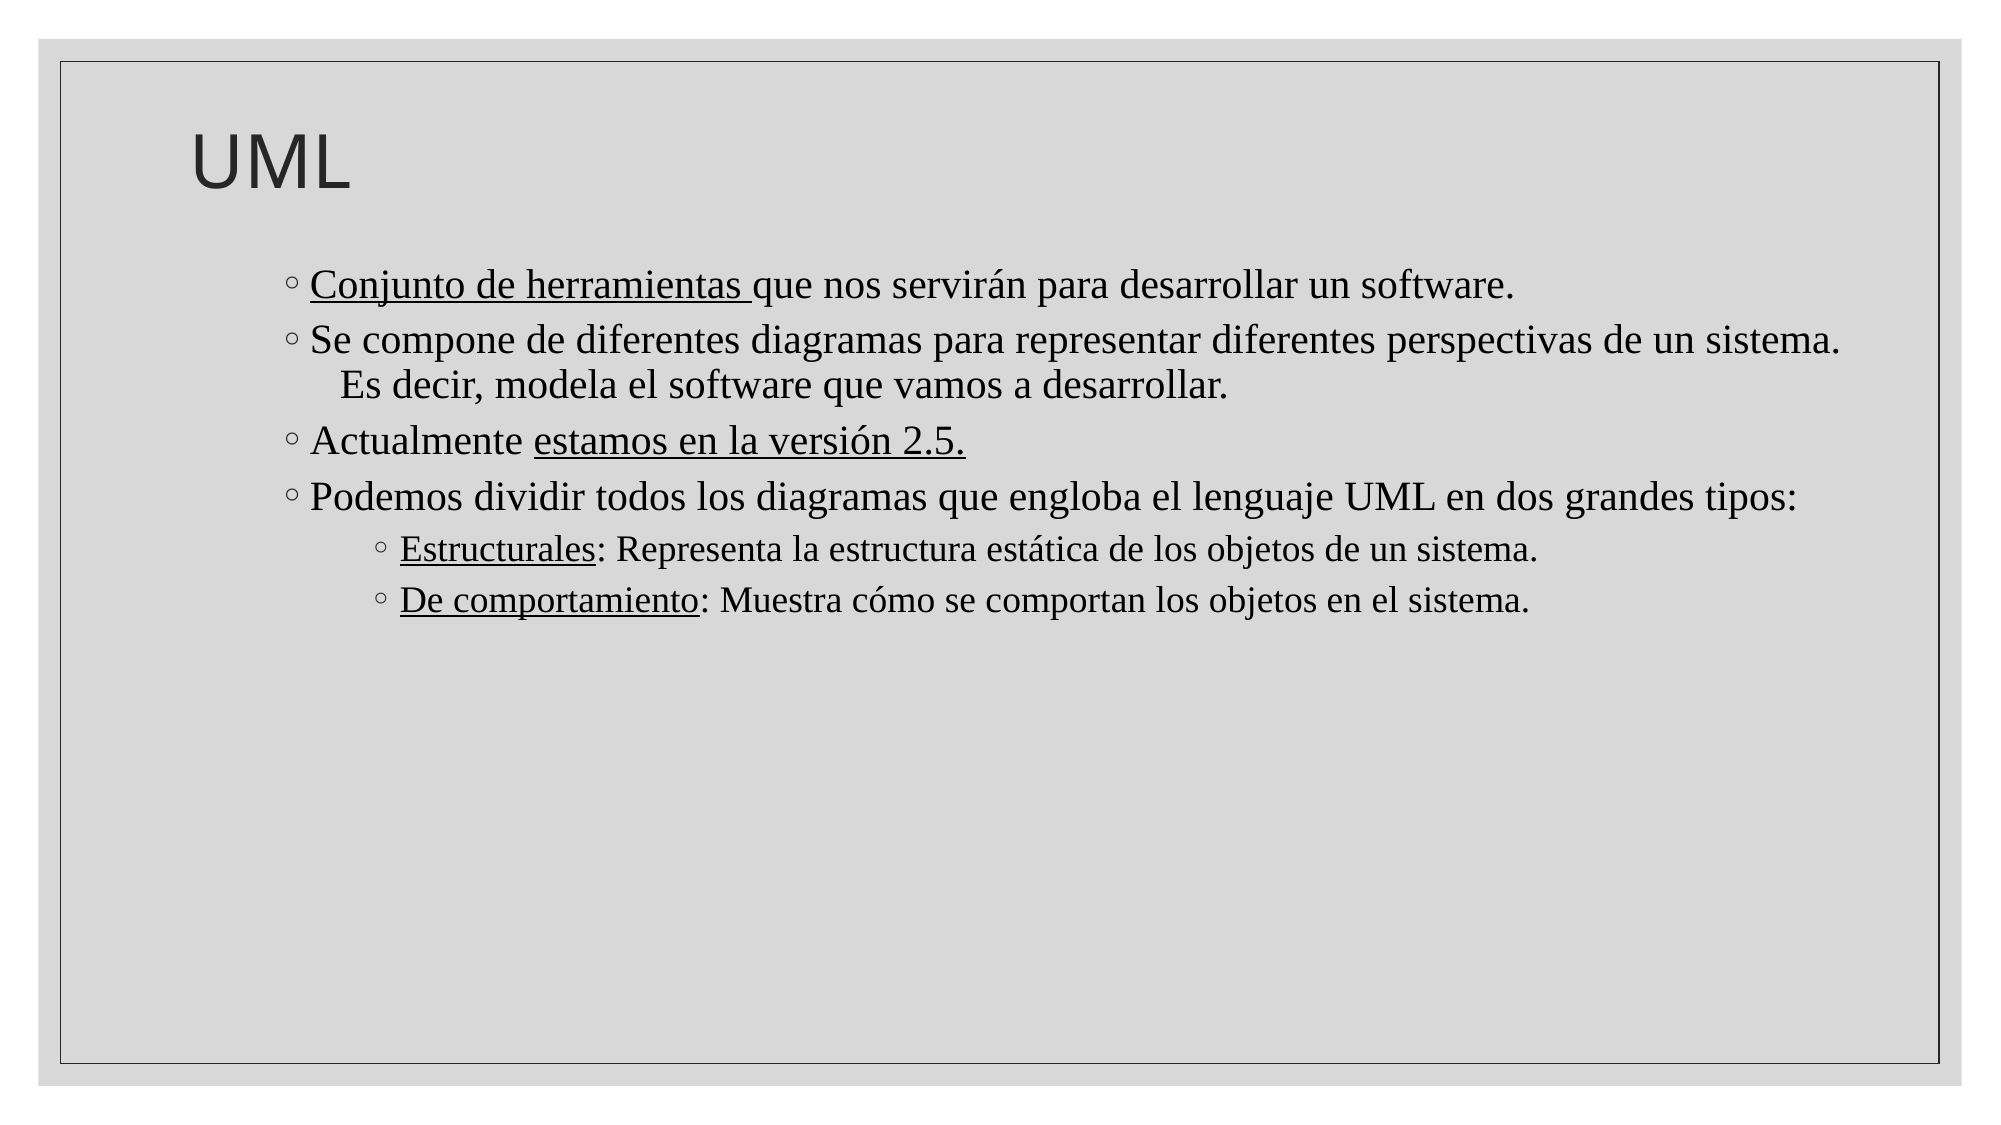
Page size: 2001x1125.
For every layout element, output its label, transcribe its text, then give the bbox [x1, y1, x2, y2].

title UML [174, 105, 1825, 224]
list Conjunto de herramientas que nos servirán para desarrollar un software. Se compone de diferentes diagramas para representar diferentes perspectivas de un sistema. Es decir, modela el software que vamos a desarrollar. Actualmente estamos en la versión 2.5. Podemos dividir todos los diagramas que engloba el lenguaje UML en dos grandes tipos: Estructurales: Representa la estructura estática de los objetos de un sistema. De comportamiento: Muestra cómo se comportan los objetos en el sistema. [174, 254, 1880, 988]
